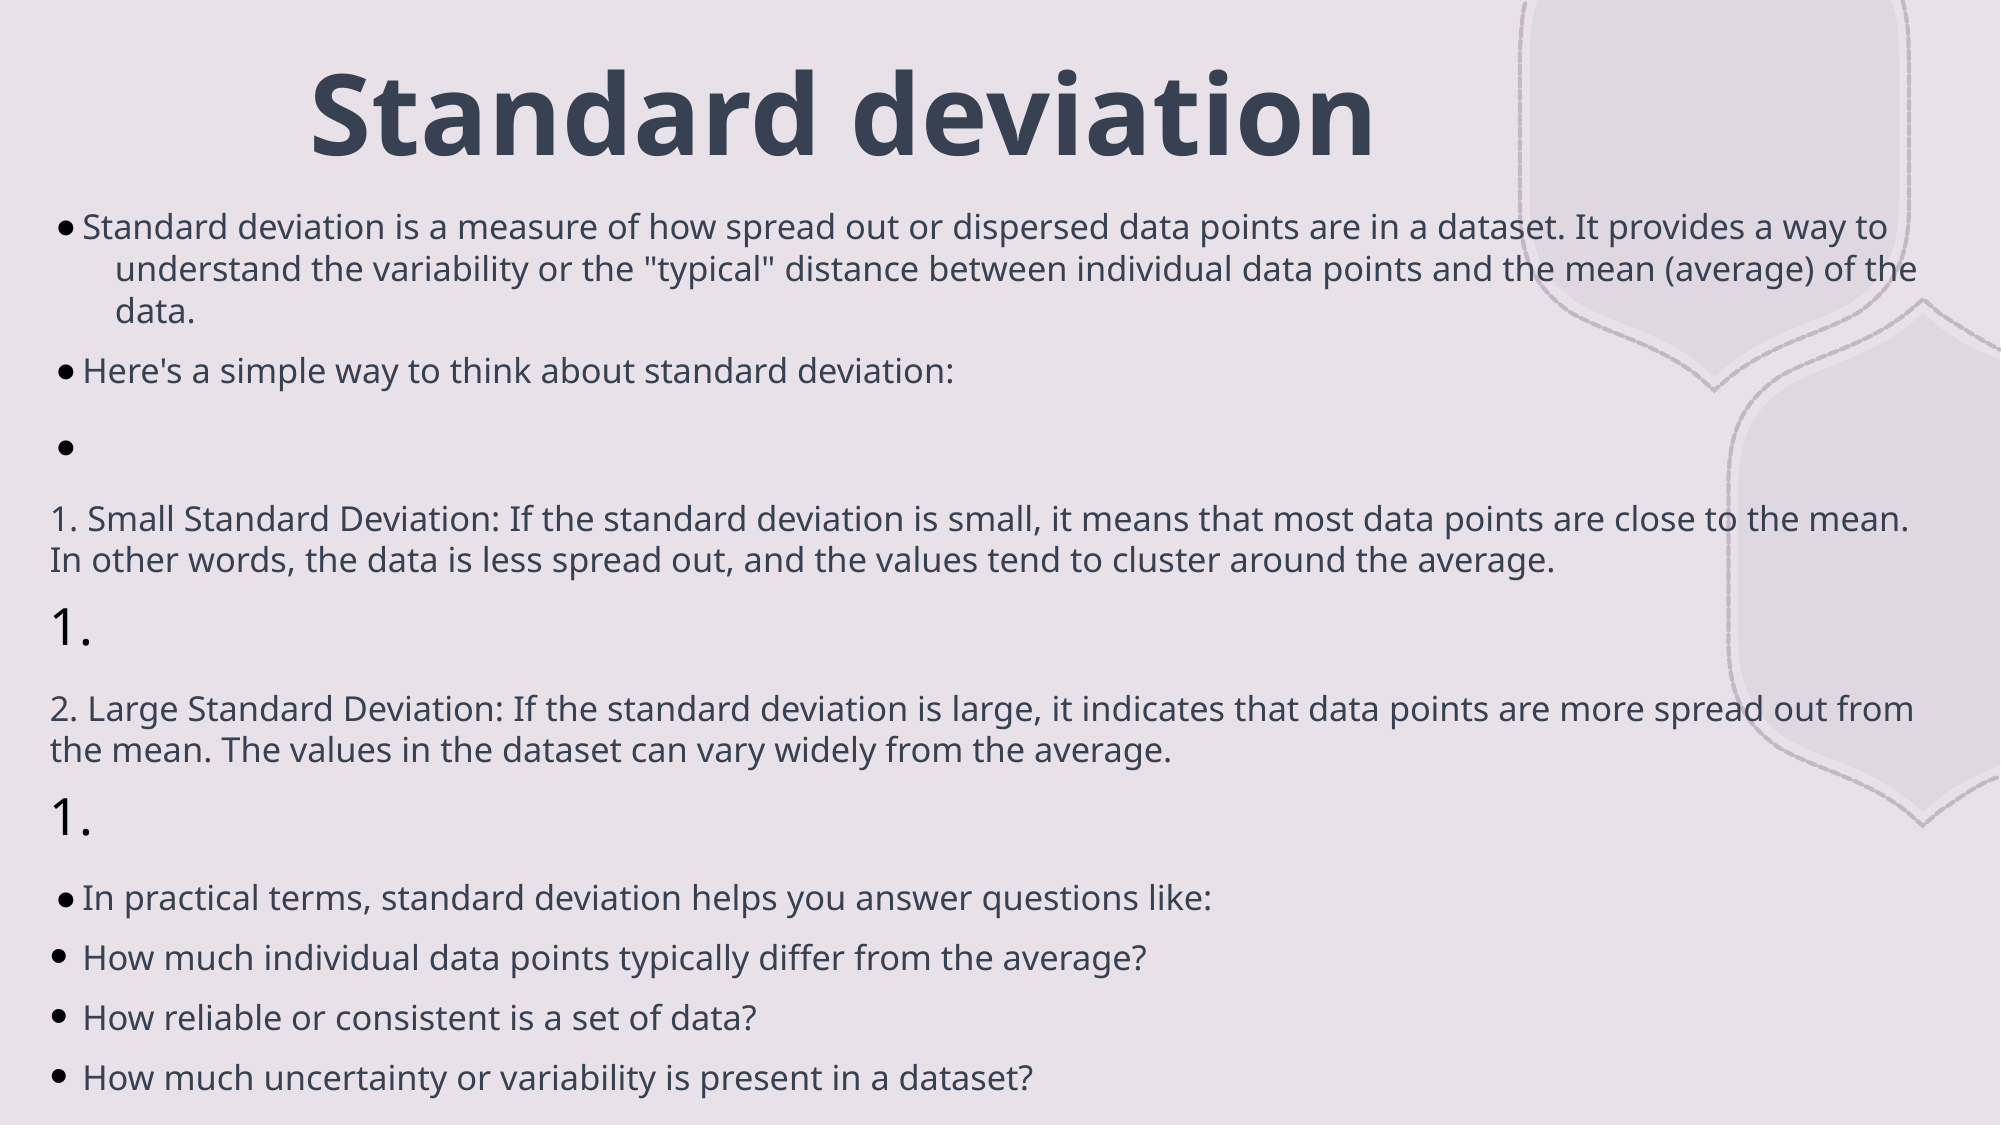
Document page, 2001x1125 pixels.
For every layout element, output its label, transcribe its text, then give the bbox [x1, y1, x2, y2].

title Standard deviation [100, 24, 1590, 198]
list Standard deviation is a measure of how spread out or dispersed data points are in a dataset. It provides a way to understand the variability or the "typical" distance between individual data points and the mean (average) of the data. Here's a simple way to think about standard deviation: 1. Small Standard Deviation: If the standard deviation is small, it means that most data points are close to the mean. In other words, the data is less spread out, and the values tend to cluster around the average. 2. Large Standard Deviation: If the standard deviation is large, it indicates that data points are more spread out from the mean. The values in the dataset can vary widely from the average. In practical terms, standard deviation helps you answer questions like: How much individual data points typically differ from the average? How reliable or consistent is a set of data? How much uncertainty or variability is present in a dataset? [34, 198, 1951, 1114]
